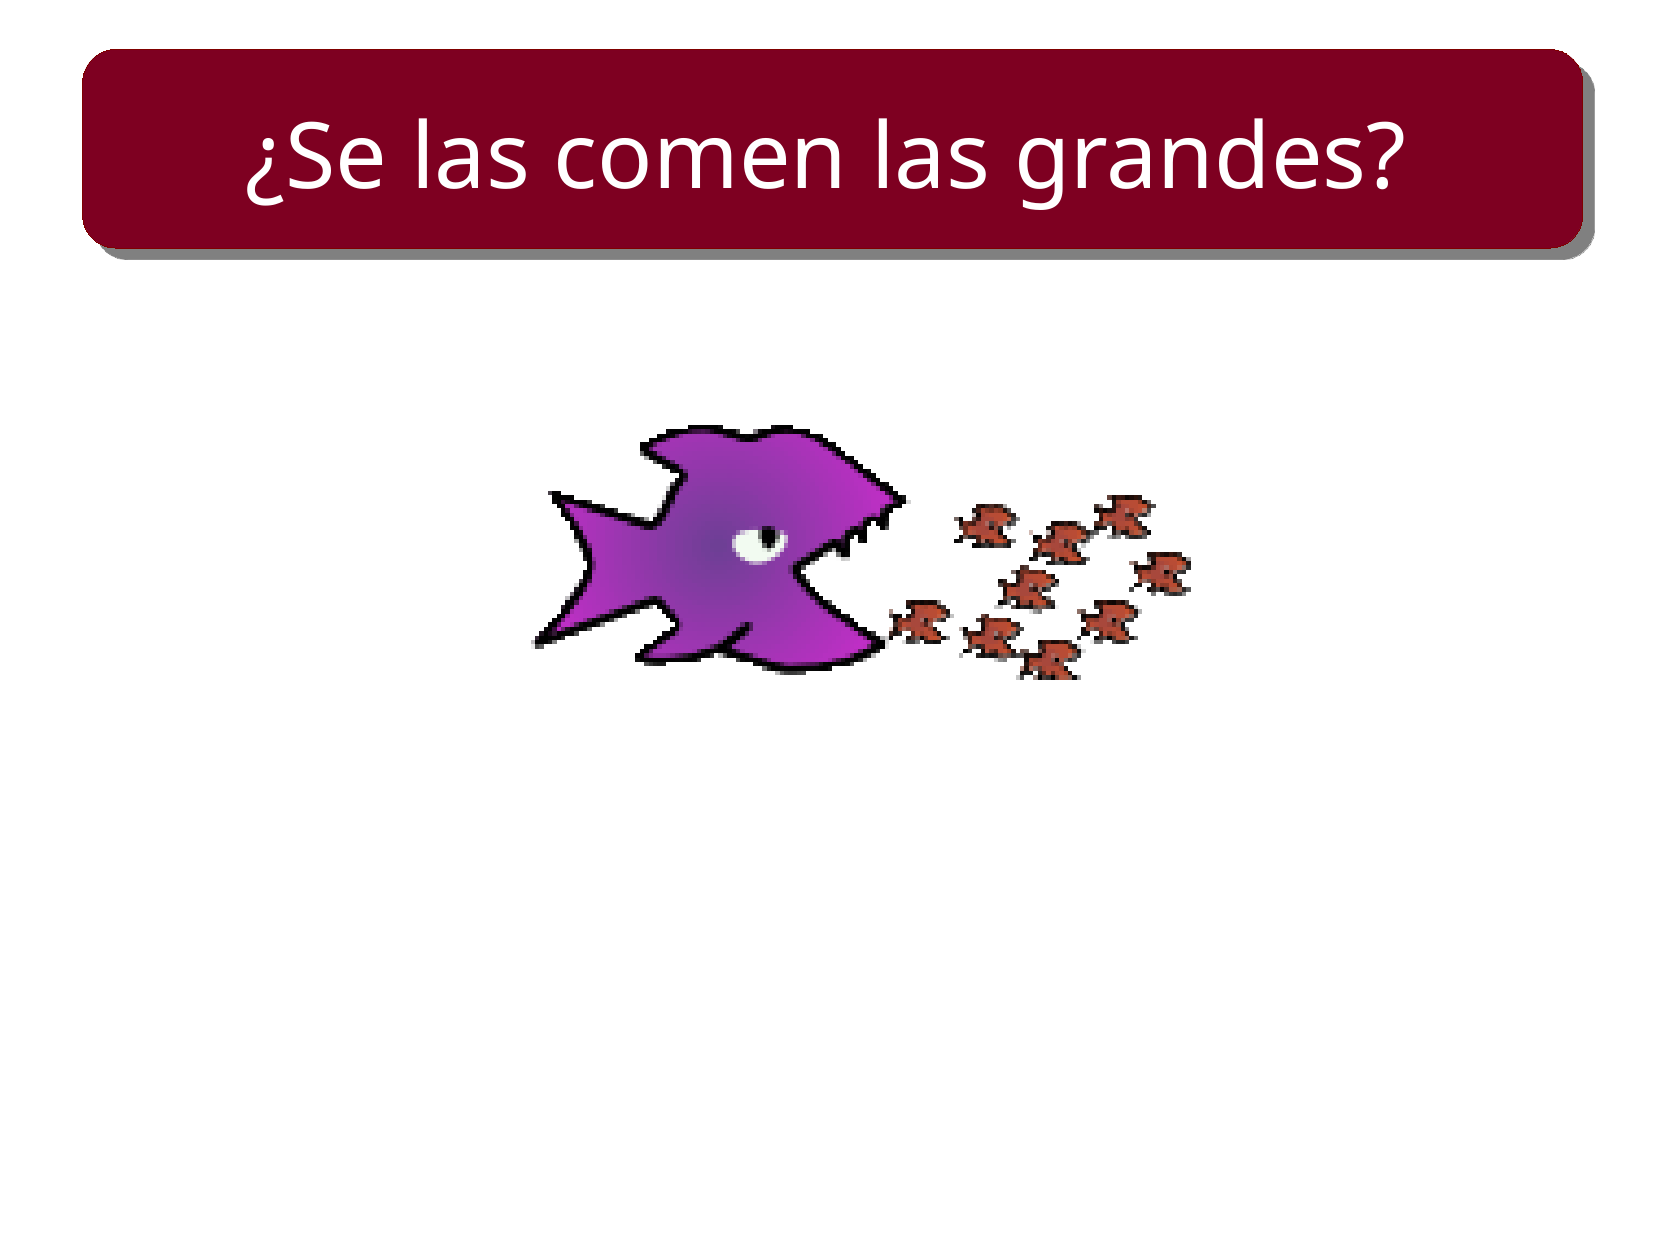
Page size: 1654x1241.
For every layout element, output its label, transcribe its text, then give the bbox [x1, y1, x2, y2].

title ¿Se las comen las grandes? [82, 49, 1571, 257]
picture [531, 421, 1191, 680]
